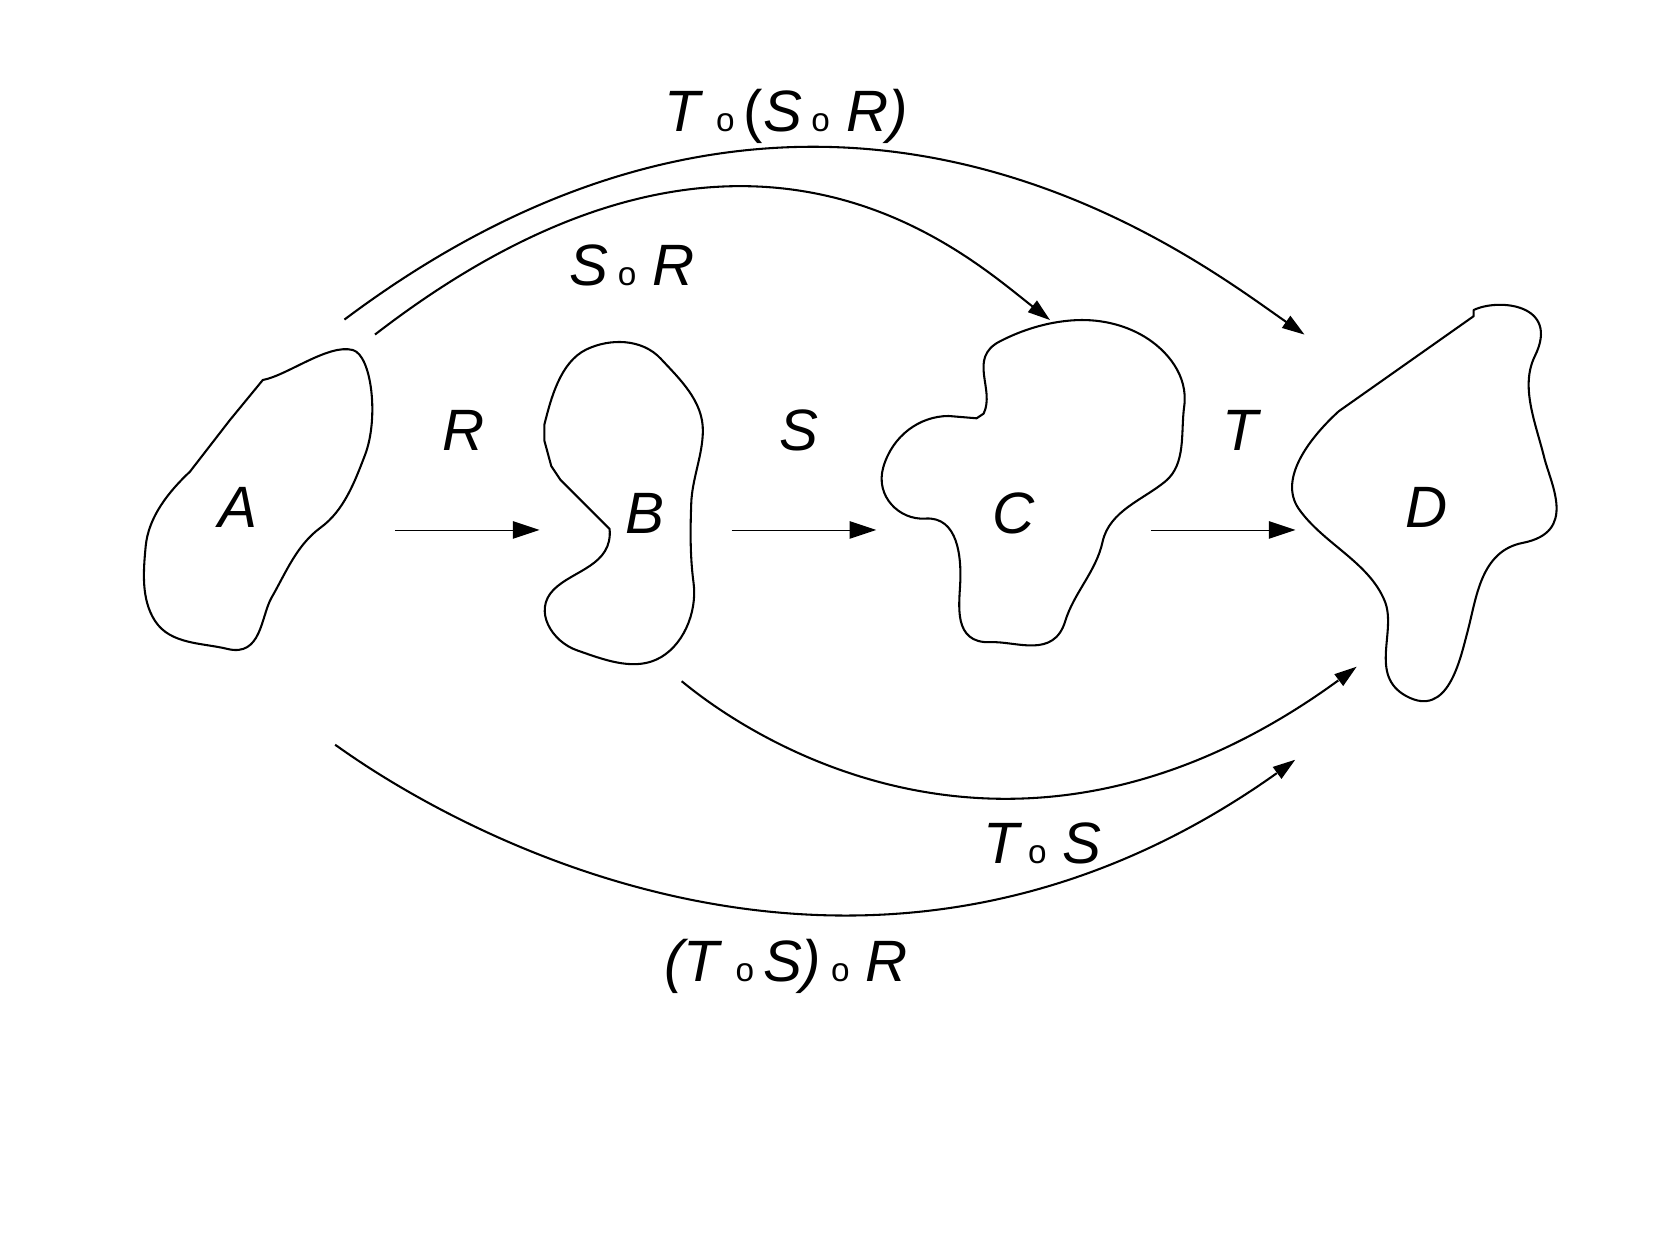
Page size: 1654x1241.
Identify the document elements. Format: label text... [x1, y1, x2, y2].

text_box T ο (S ο R) [649, 71, 961, 152]
text_box C [977, 473, 1054, 554]
text_box A [203, 467, 280, 548]
text_box B [611, 473, 687, 554]
text_box (T ο S) ο R [649, 921, 961, 1002]
text_box S [764, 390, 841, 471]
text_box D [1390, 467, 1467, 548]
text_box T ο S [968, 803, 1136, 884]
text_box T [1207, 390, 1284, 471]
text_box R [428, 390, 504, 471]
text_box S ο R [555, 225, 723, 306]
